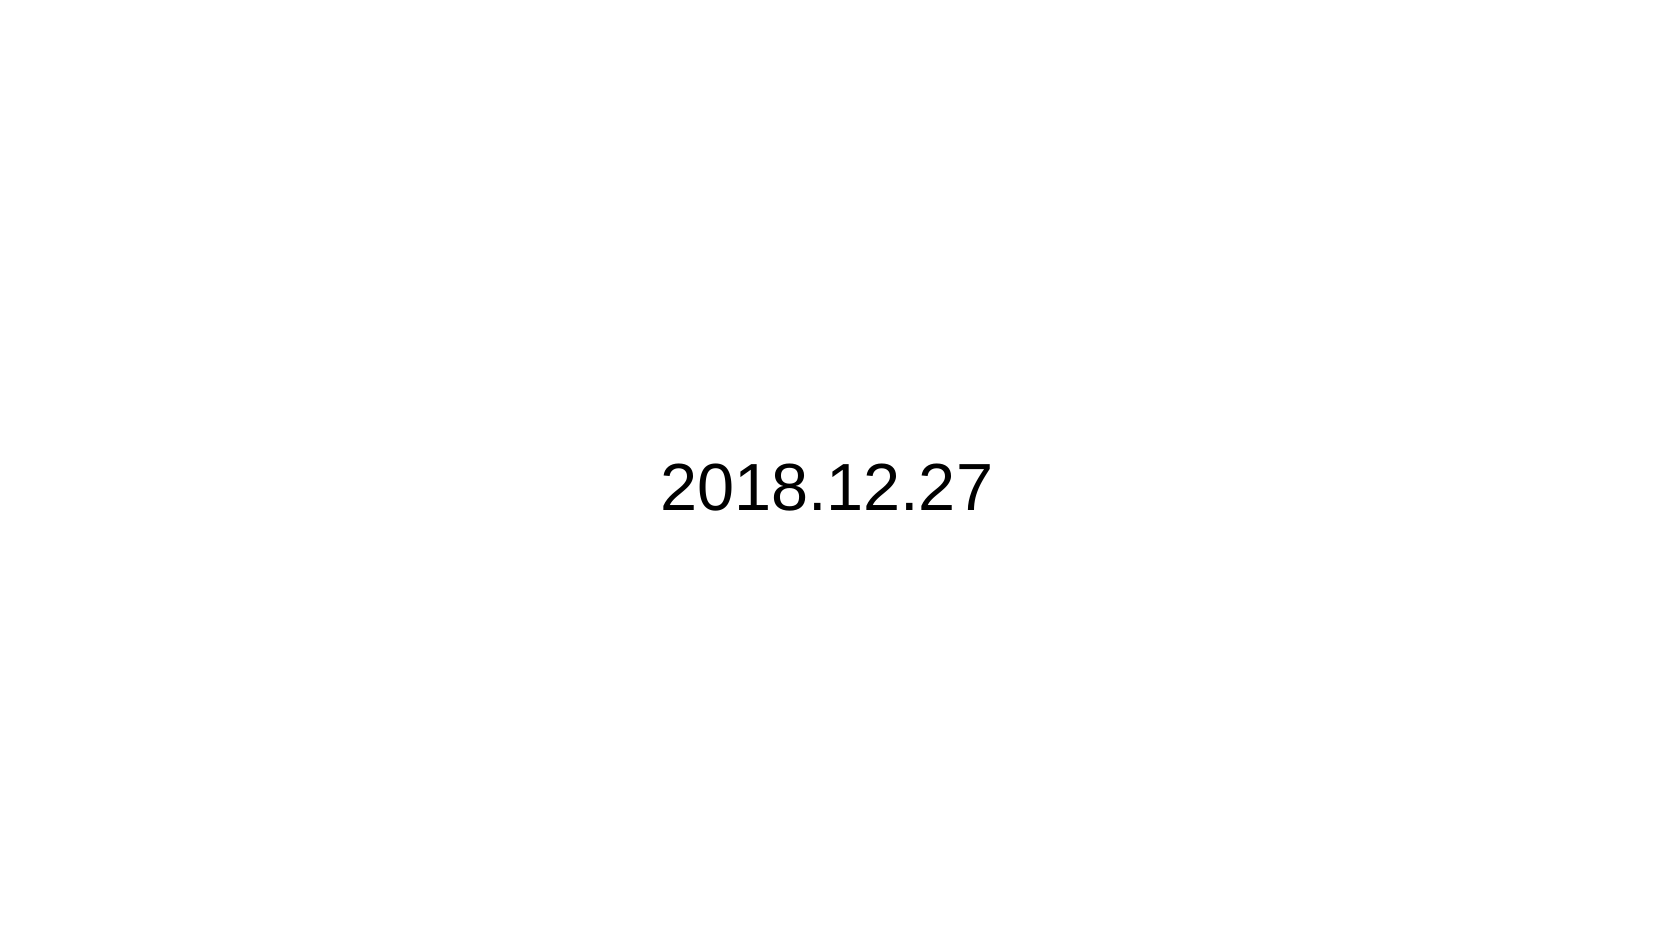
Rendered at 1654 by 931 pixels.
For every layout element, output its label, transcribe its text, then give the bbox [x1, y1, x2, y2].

subtitle 2018.12.27 [82, 217, 1571, 758]
